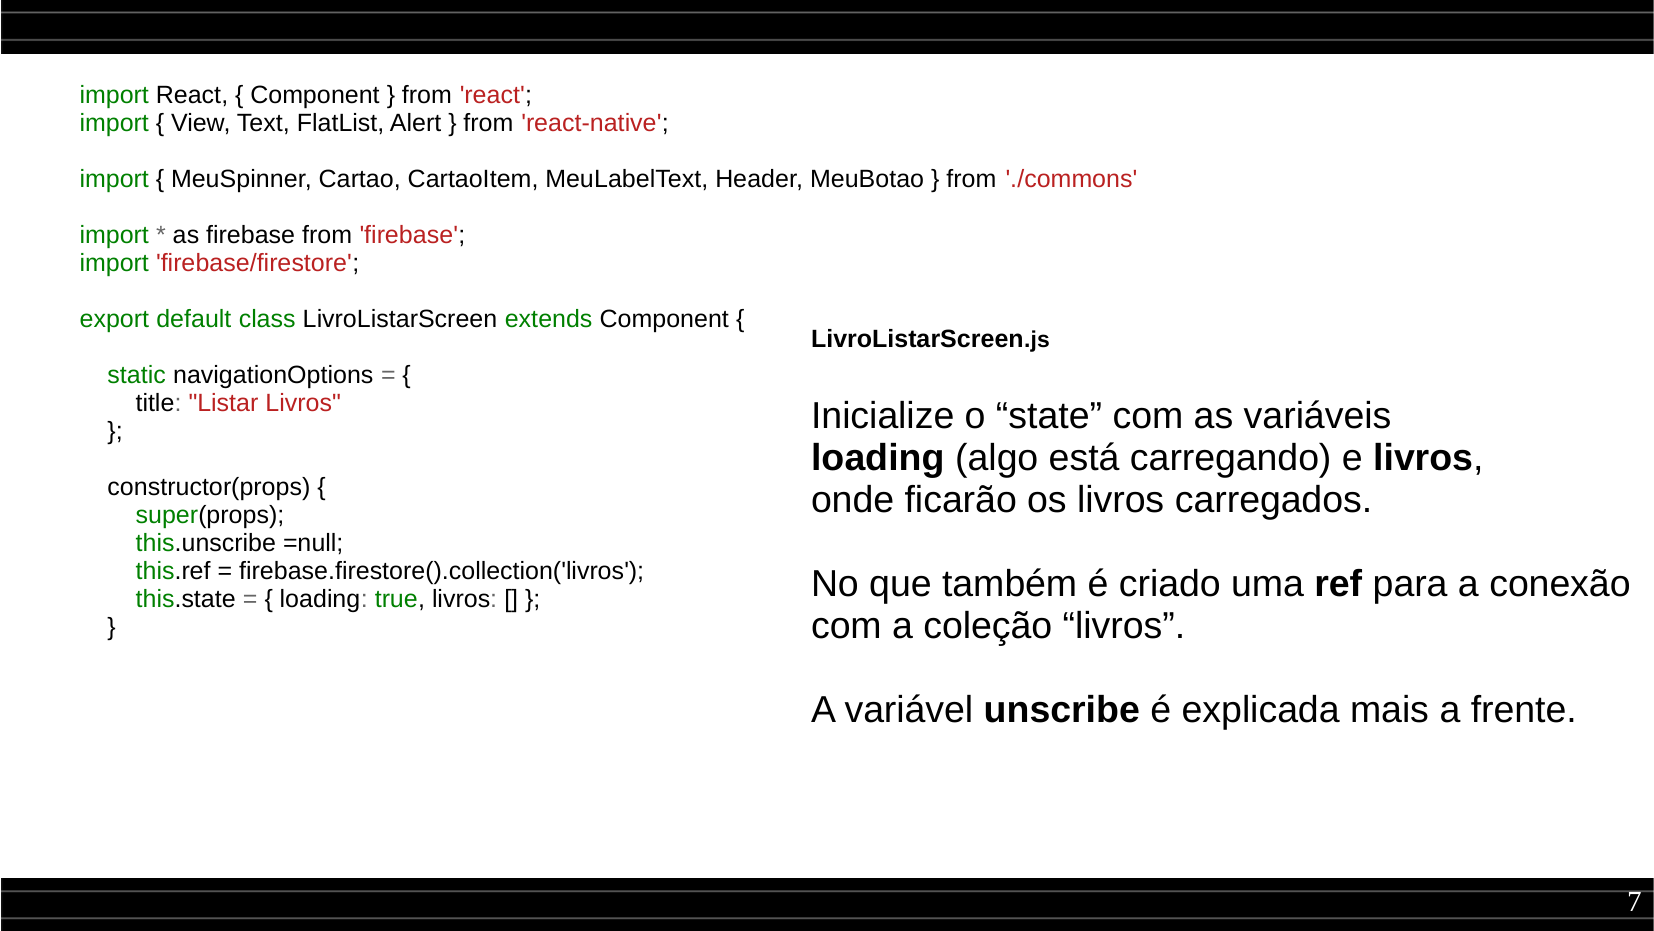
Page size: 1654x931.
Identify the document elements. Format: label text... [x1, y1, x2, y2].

text_box LivroListarScreen.js Inicialize o “state” com as variáveis loading (algo está carregando) e livros, onde ficarão os livros carregados. No que também é criado uma ref para a conexão com a coleção “livros”. A variável unscribe é explicada mais a frente. [796, 317, 1646, 739]
text_box import React, { Component } from 'react'; import { View, Text, FlatList, Alert } from 'react-native'; import { MeuSpinner, Cartao, CartaoItem, MeuLabelText, Header, MeuBotao } from './commons' import * as firebase from 'firebase'; import 'firebase/firestore'; export default class LivroListarScreen extends Component { static navigationOptions = { title: "Listar Livros" }; constructor(props) { super(props); this.unscribe =null; this.ref = firebase.firestore().collection('livros'); this.state = { loading: true, livros: [] }; } [64, 73, 1387, 704]
picture [1, 878, 1654, 931]
picture [1, 0, 1654, 54]
